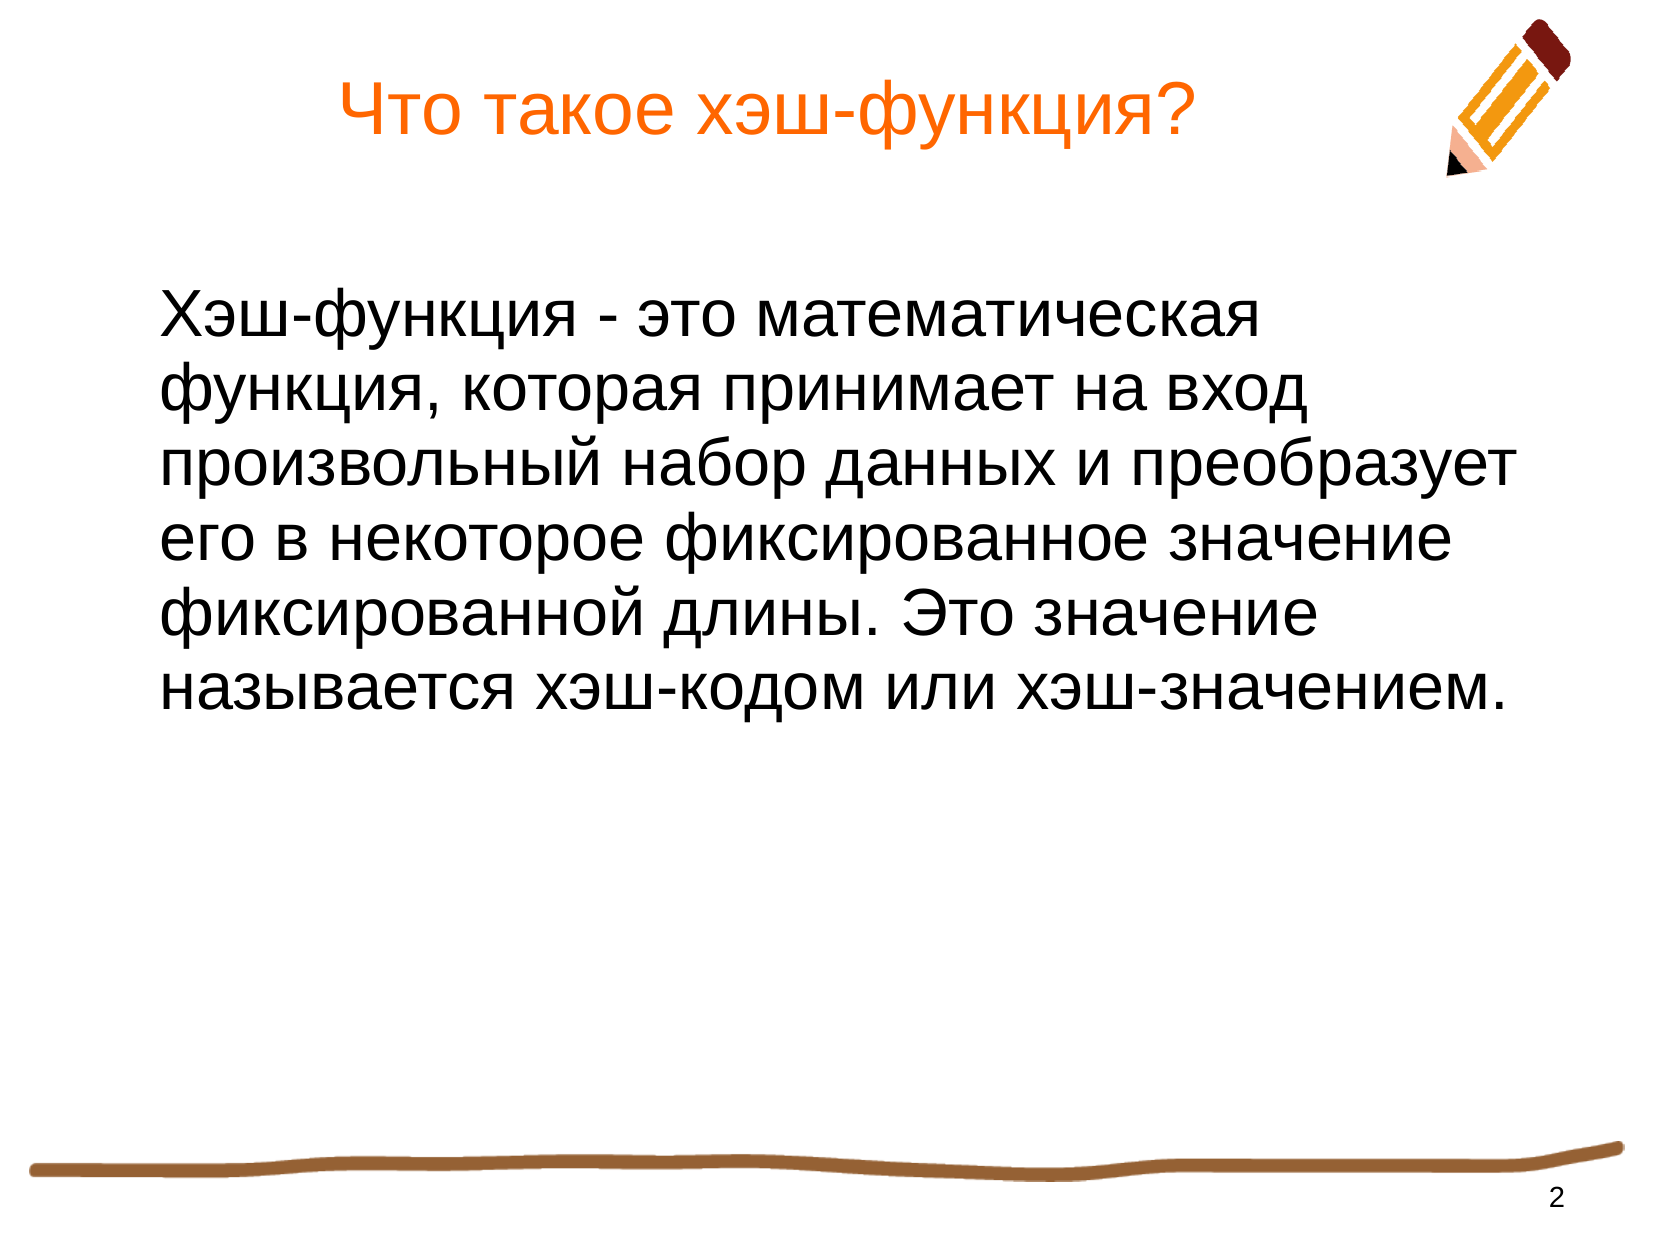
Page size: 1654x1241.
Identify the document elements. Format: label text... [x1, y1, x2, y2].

list Хэш-функция - это математическая функция, которая принимает на вход произвольный набор данных и преобразует его в некоторое фиксированное значение фиксированной длины. Это значение называется хэш-кодом или хэш-значением. [88, 275, 1536, 1142]
picture [1446, 19, 1571, 178]
picture [29, 1141, 1625, 1182]
title Что такое хэш-функция? [88, 39, 1447, 178]
